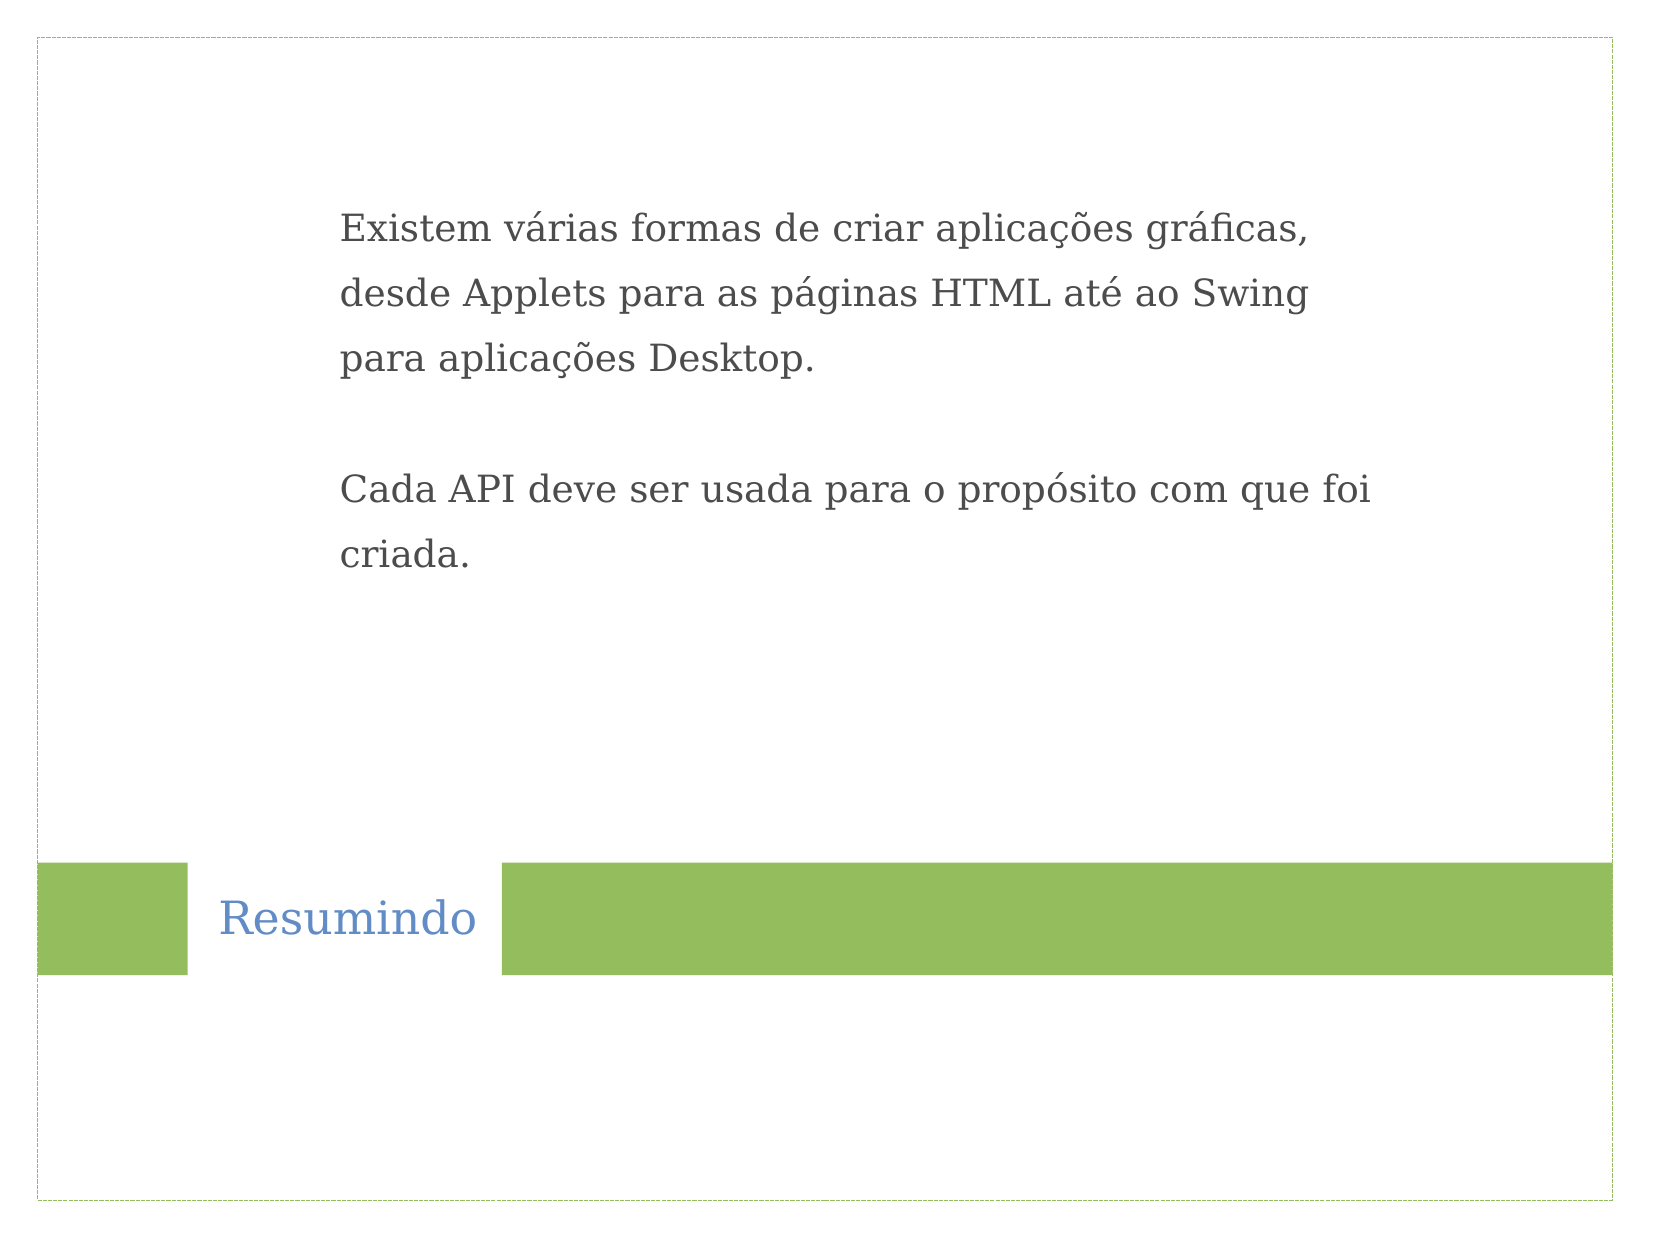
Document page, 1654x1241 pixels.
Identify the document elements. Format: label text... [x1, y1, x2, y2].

text_box [501, 862, 1613, 976]
text_box Resumindo [203, 884, 493, 953]
text_box Existem várias formas de criar aplicações gráficas, desde Applets para as páginas HTML até ao Swing para aplicações Desktop. Cada API deve ser usada para o propósito com que foi criada. [324, 177, 1413, 703]
text_box [37, 862, 188, 976]
